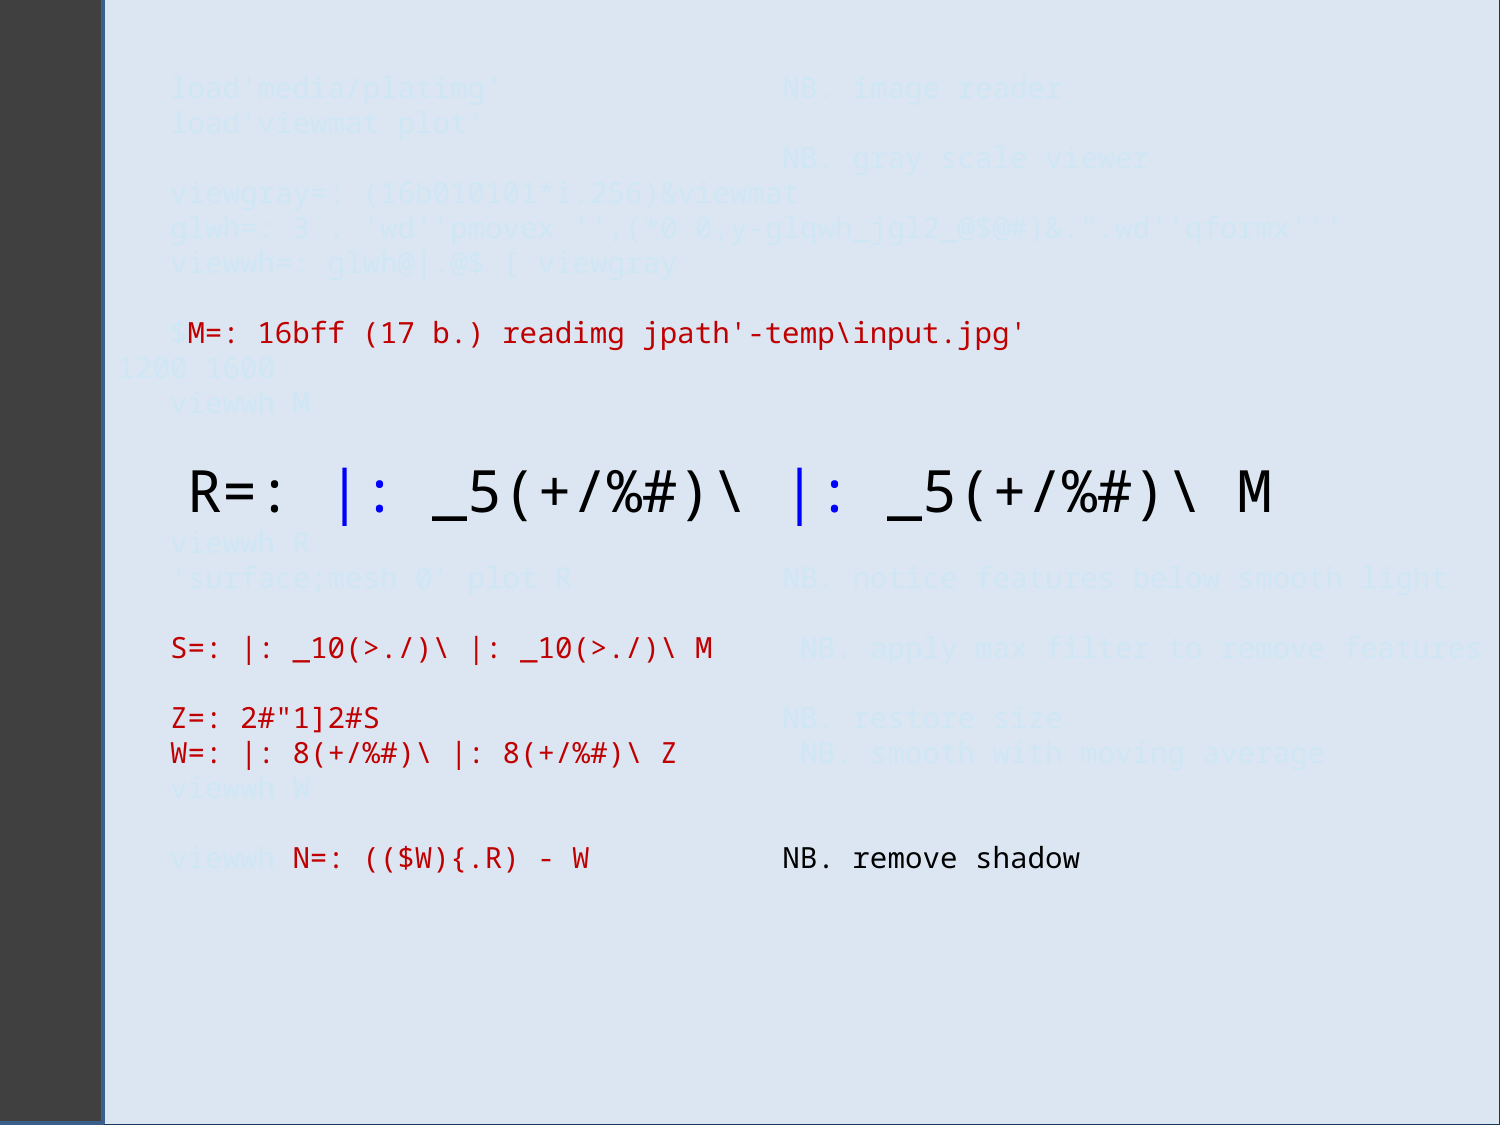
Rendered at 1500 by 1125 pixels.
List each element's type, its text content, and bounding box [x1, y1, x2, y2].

text_box load'media/platimg' NB. image reader load'viewmat plot' NB. gray scale viewer viewgray=: (16b010101*i.256)&viewmat glwh=: 3 : 'wd''pmovex '',(*0 0,y-glqwh_jgl2_@$@#)&.".wd''qformx''' viewwh=: glwh@|.@$ [ viewgray $M=: 16bff (17 b.) readimg jpath'-temp\input.jpg' 1200 1600 viewwh M R=: |: _5(+/%#)\ |: _5(+/%#)\ M viewwh R 'surface;mesh 0' plot R NB. notice features below smooth light S=: |: _10(>./)\ |: _10(>./)\ M NB. apply max filter to remove features Z=: 2#"1]2#S NB. restore size W=: |: 8(+/%#)\ |: 8(+/%#)\ Z NB. smooth with moving average viewwh W viewwh N=: (($W){.R) - W NB. remove shadow [103, 62, 1500, 882]
text_box [0, 0, 1500, 1125]
